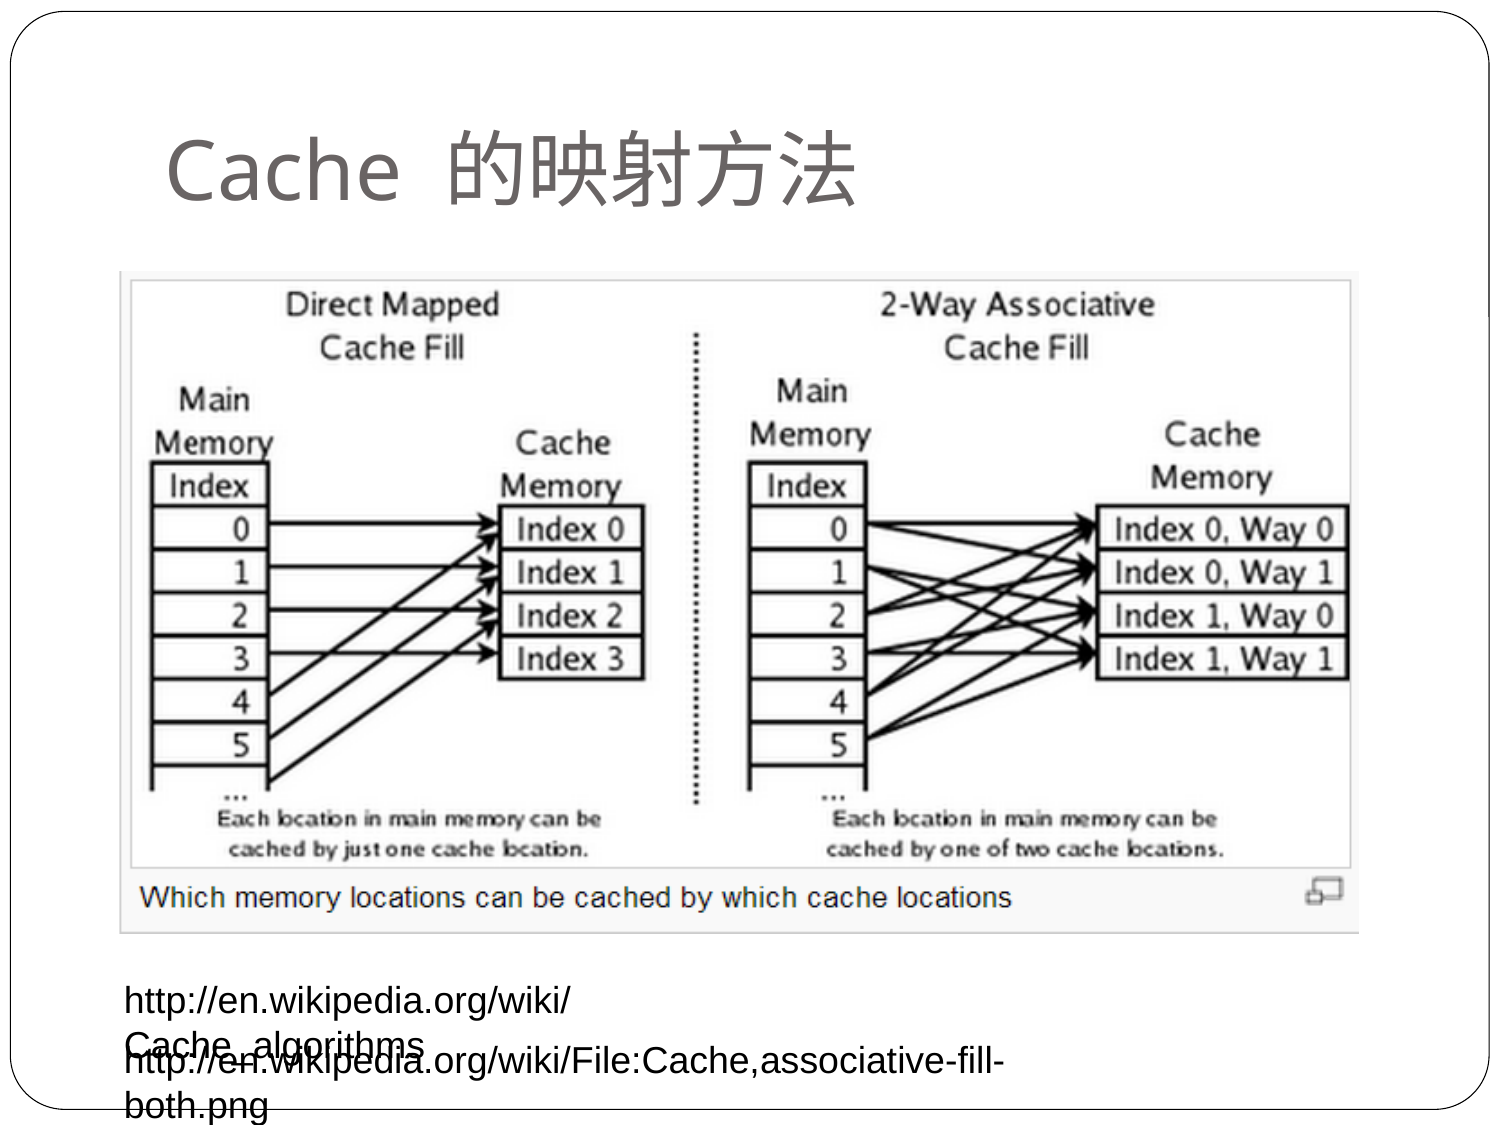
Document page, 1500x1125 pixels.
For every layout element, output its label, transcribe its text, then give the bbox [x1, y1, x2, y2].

picture [118, 271, 1359, 934]
title Cache 的映射方法 [150, 9, 1426, 233]
text_box http://en.wikipedia.org/wiki/File:Cache,associative-fill-both.png [109, 1028, 1165, 1089]
text_box http://en.wikipedia.org/wiki/Cache_algorithms [109, 968, 886, 1028]
